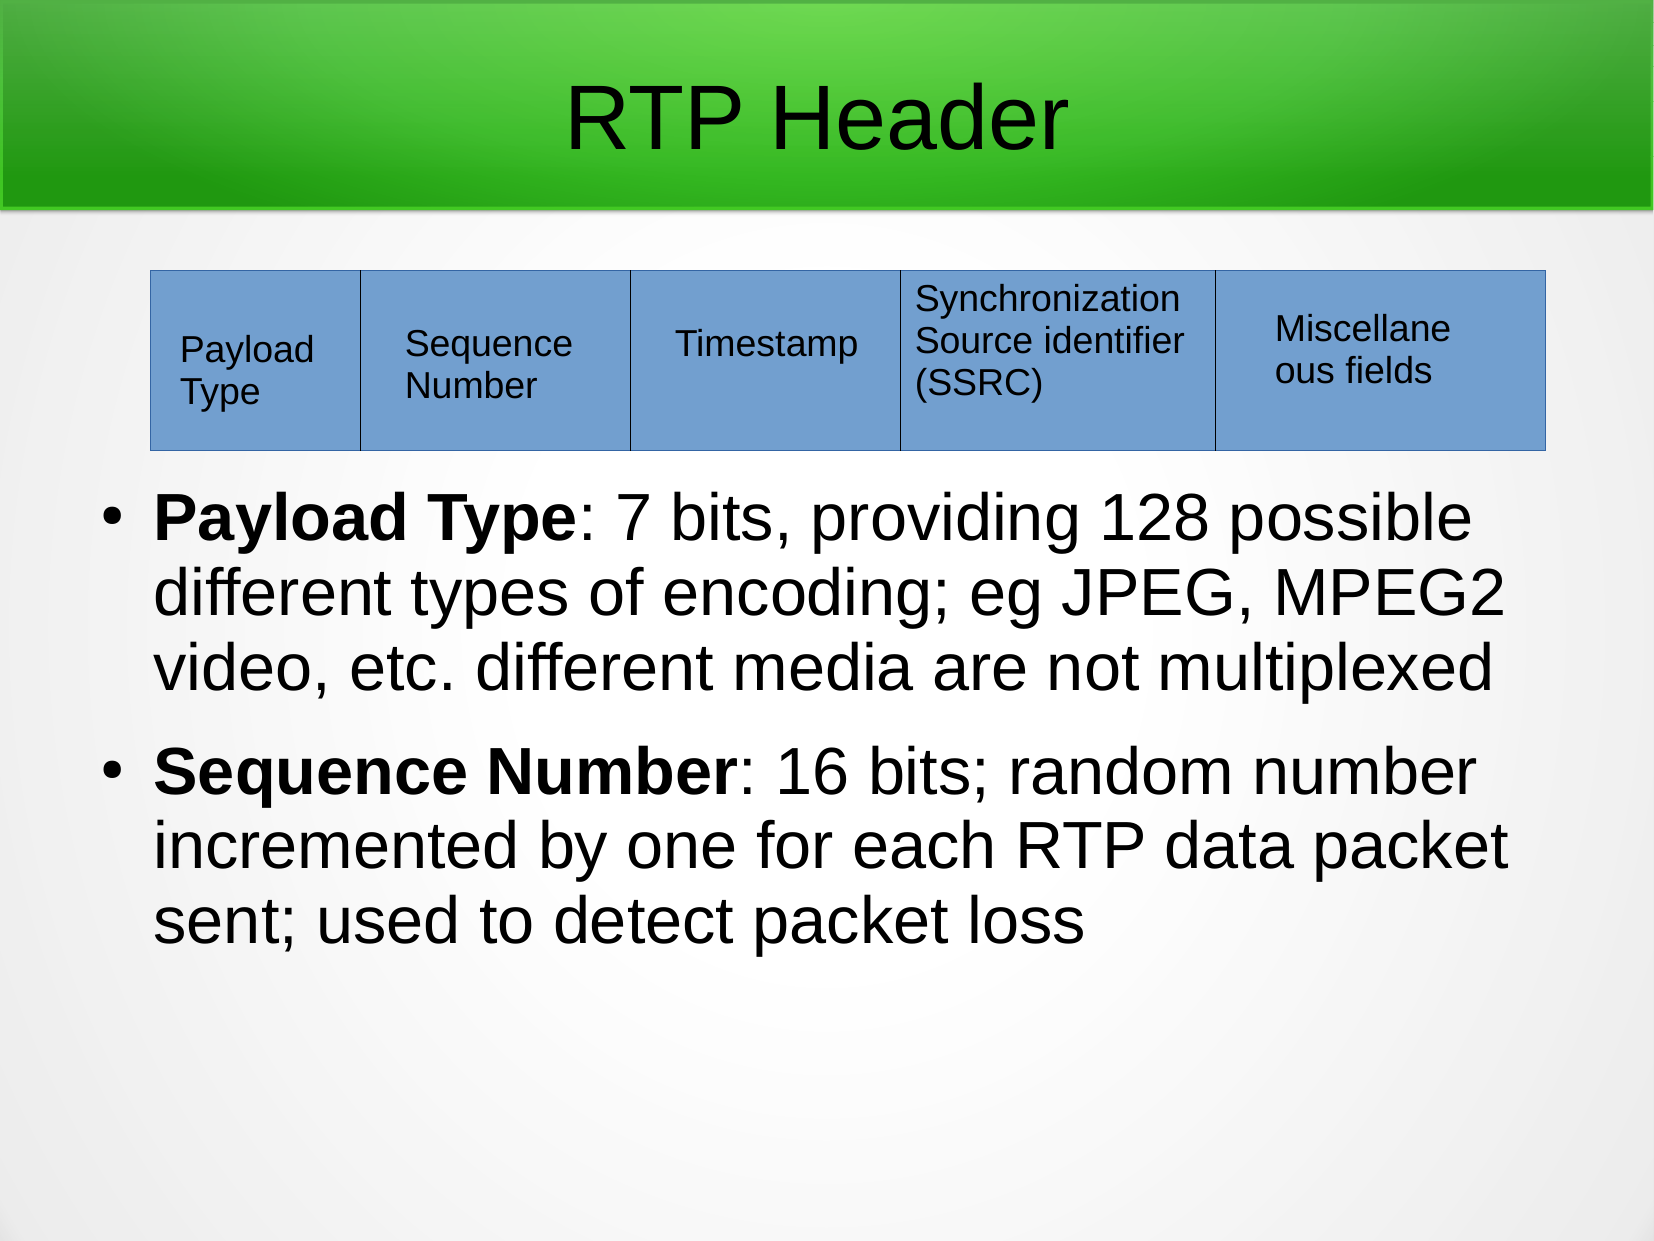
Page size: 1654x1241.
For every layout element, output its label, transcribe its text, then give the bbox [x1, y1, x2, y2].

text_box [361, 270, 630, 451]
text_box [150, 270, 360, 451]
text_box Payload Type [165, 321, 346, 421]
text_box Synchronization Source identifier (SSRC) [900, 270, 1201, 411]
text_box [901, 270, 1215, 451]
text_box [631, 270, 900, 451]
title RTP Header [82, 47, 1571, 189]
text_box Timestamp [660, 315, 886, 406]
text_box Miscellaneous fields [1260, 300, 1486, 421]
text_box [1216, 270, 1546, 451]
text_box Sequence Number [390, 314, 631, 421]
list Payload Type: 7 bits, providing 128 possible different types of encoding; eg JPEG, MPEG2 video, etc. different media are not multiplexed Sequence Number: 16 bits; random number incremented by one for each RTP data packet sent; used to detect packet loss [82, 480, 1571, 1019]
